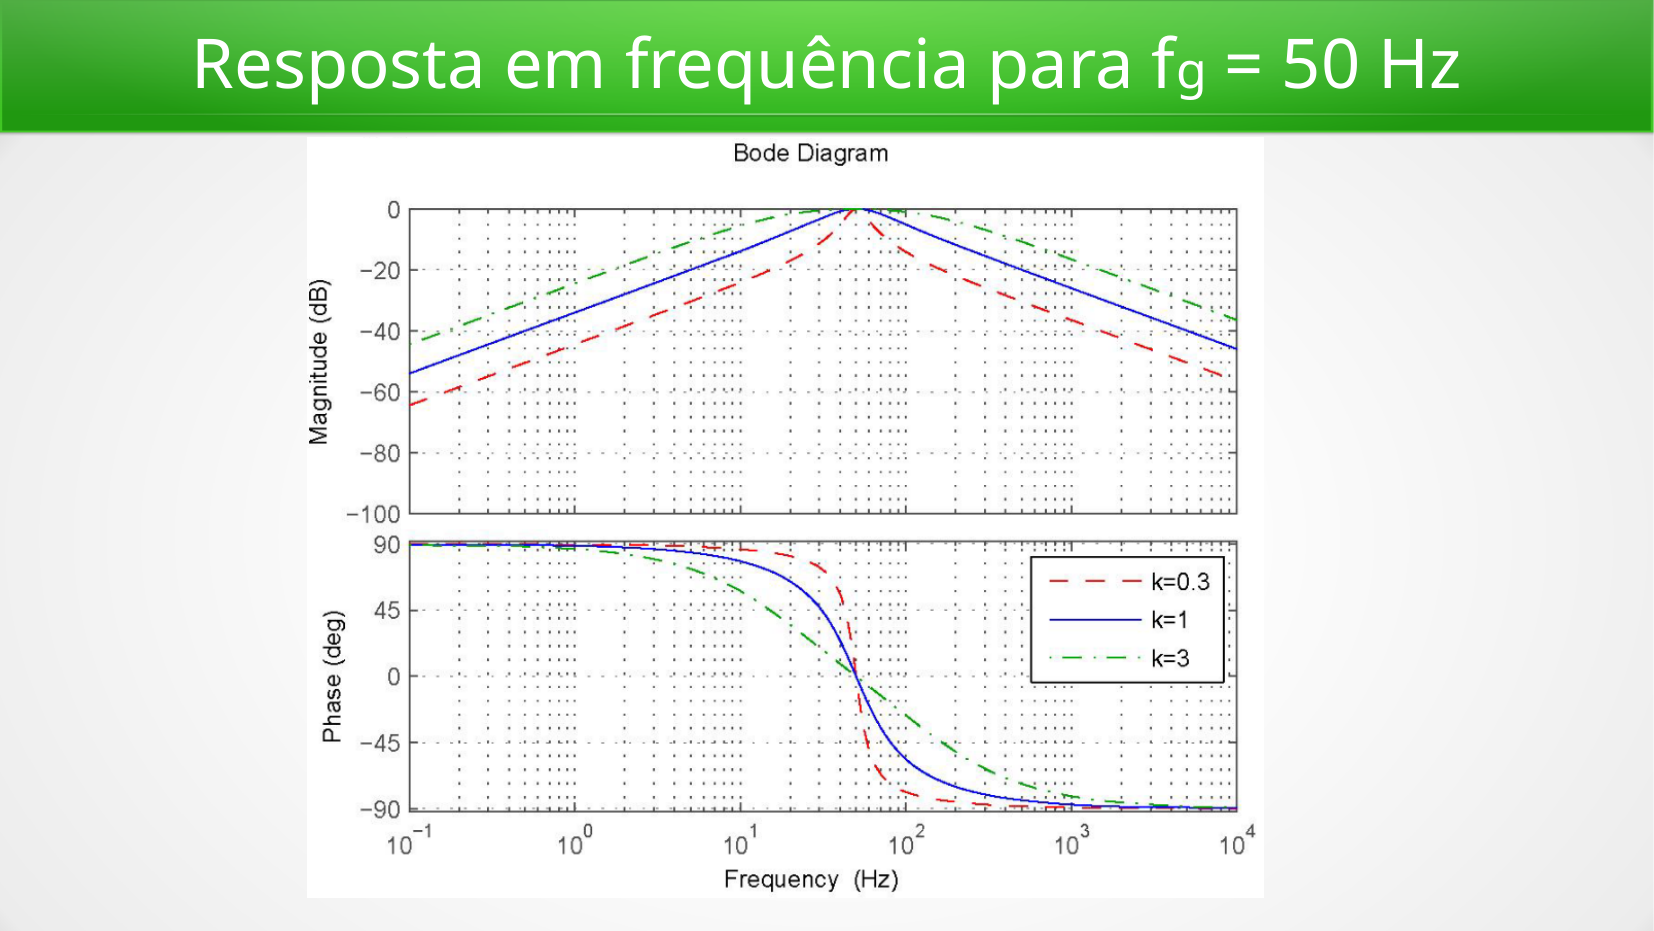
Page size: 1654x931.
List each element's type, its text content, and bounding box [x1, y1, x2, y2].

picture [0, 0, 1654, 931]
title Resposta em frequência para fg = 50 Hz [82, 8, 1571, 116]
